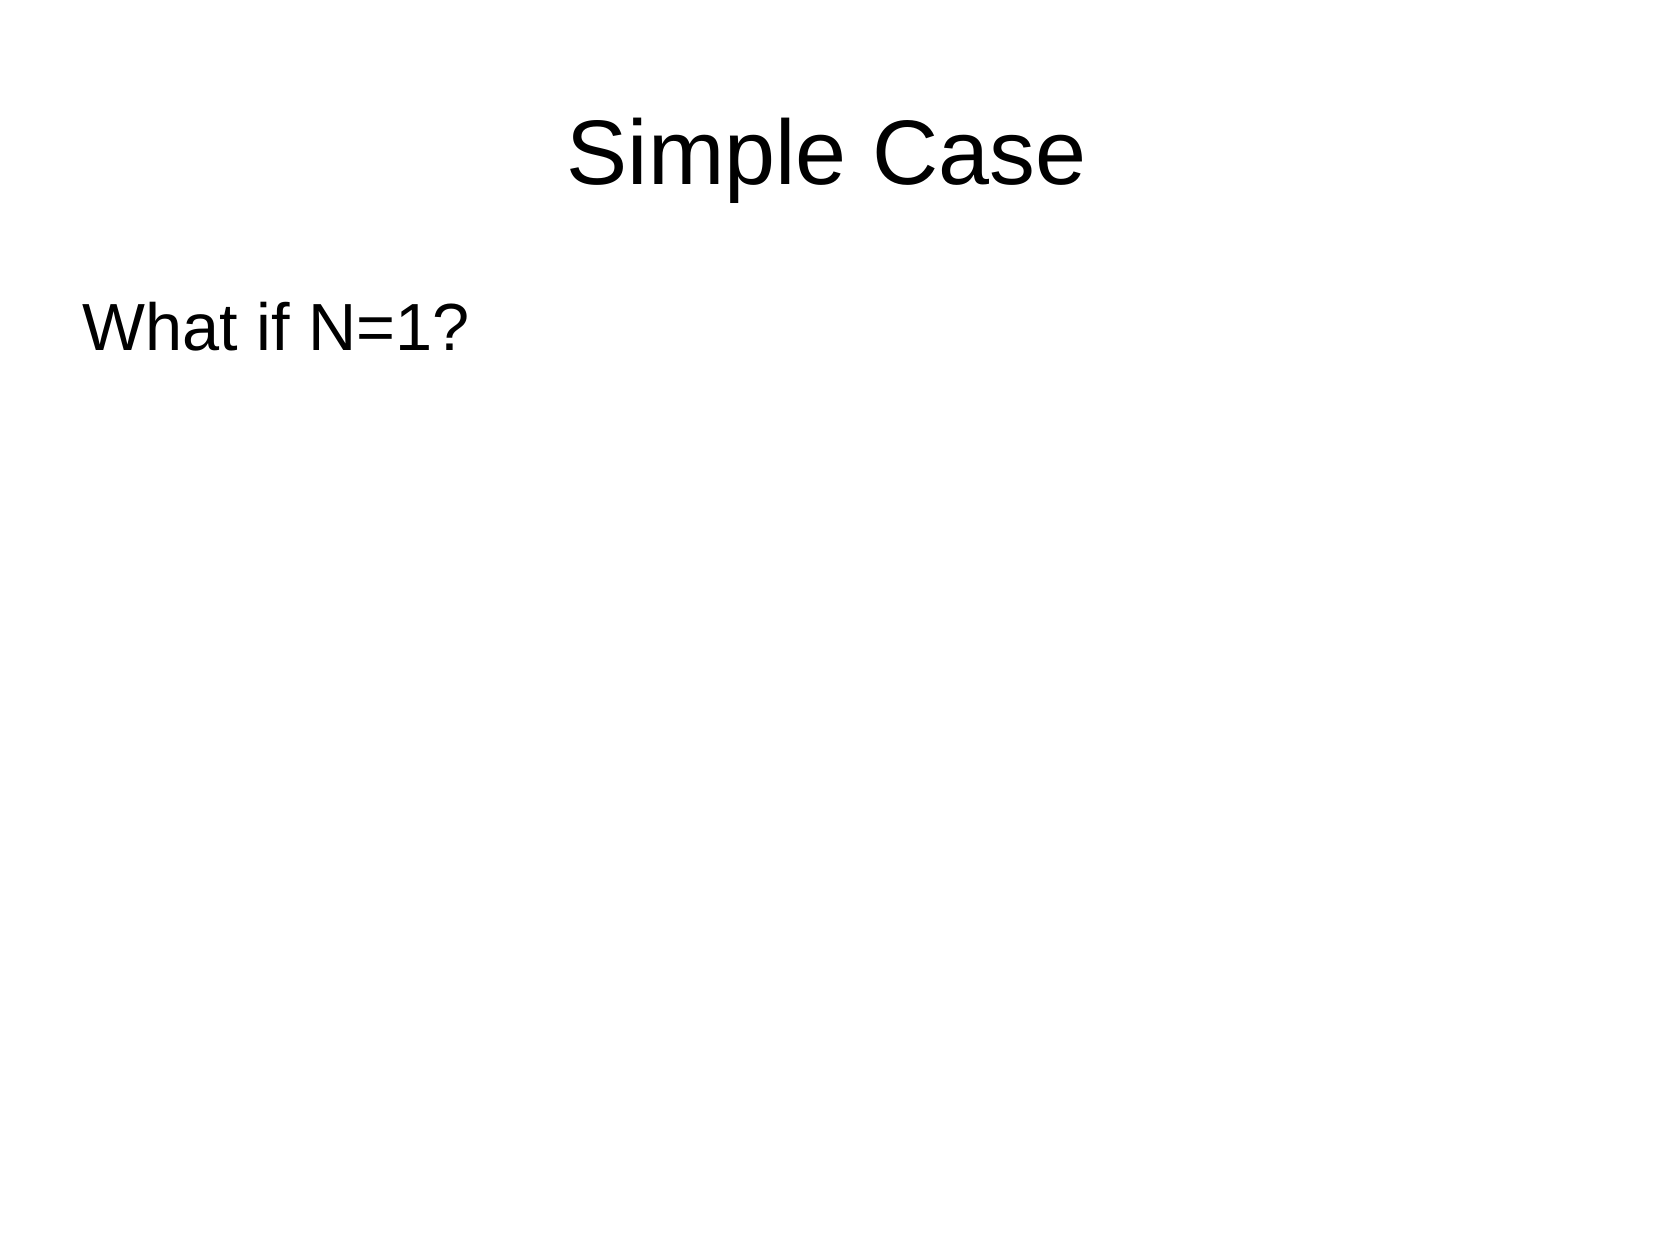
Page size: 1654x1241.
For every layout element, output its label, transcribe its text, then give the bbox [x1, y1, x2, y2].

list What if N=1? [82, 290, 1571, 1010]
title Simple Case [82, 49, 1571, 257]
